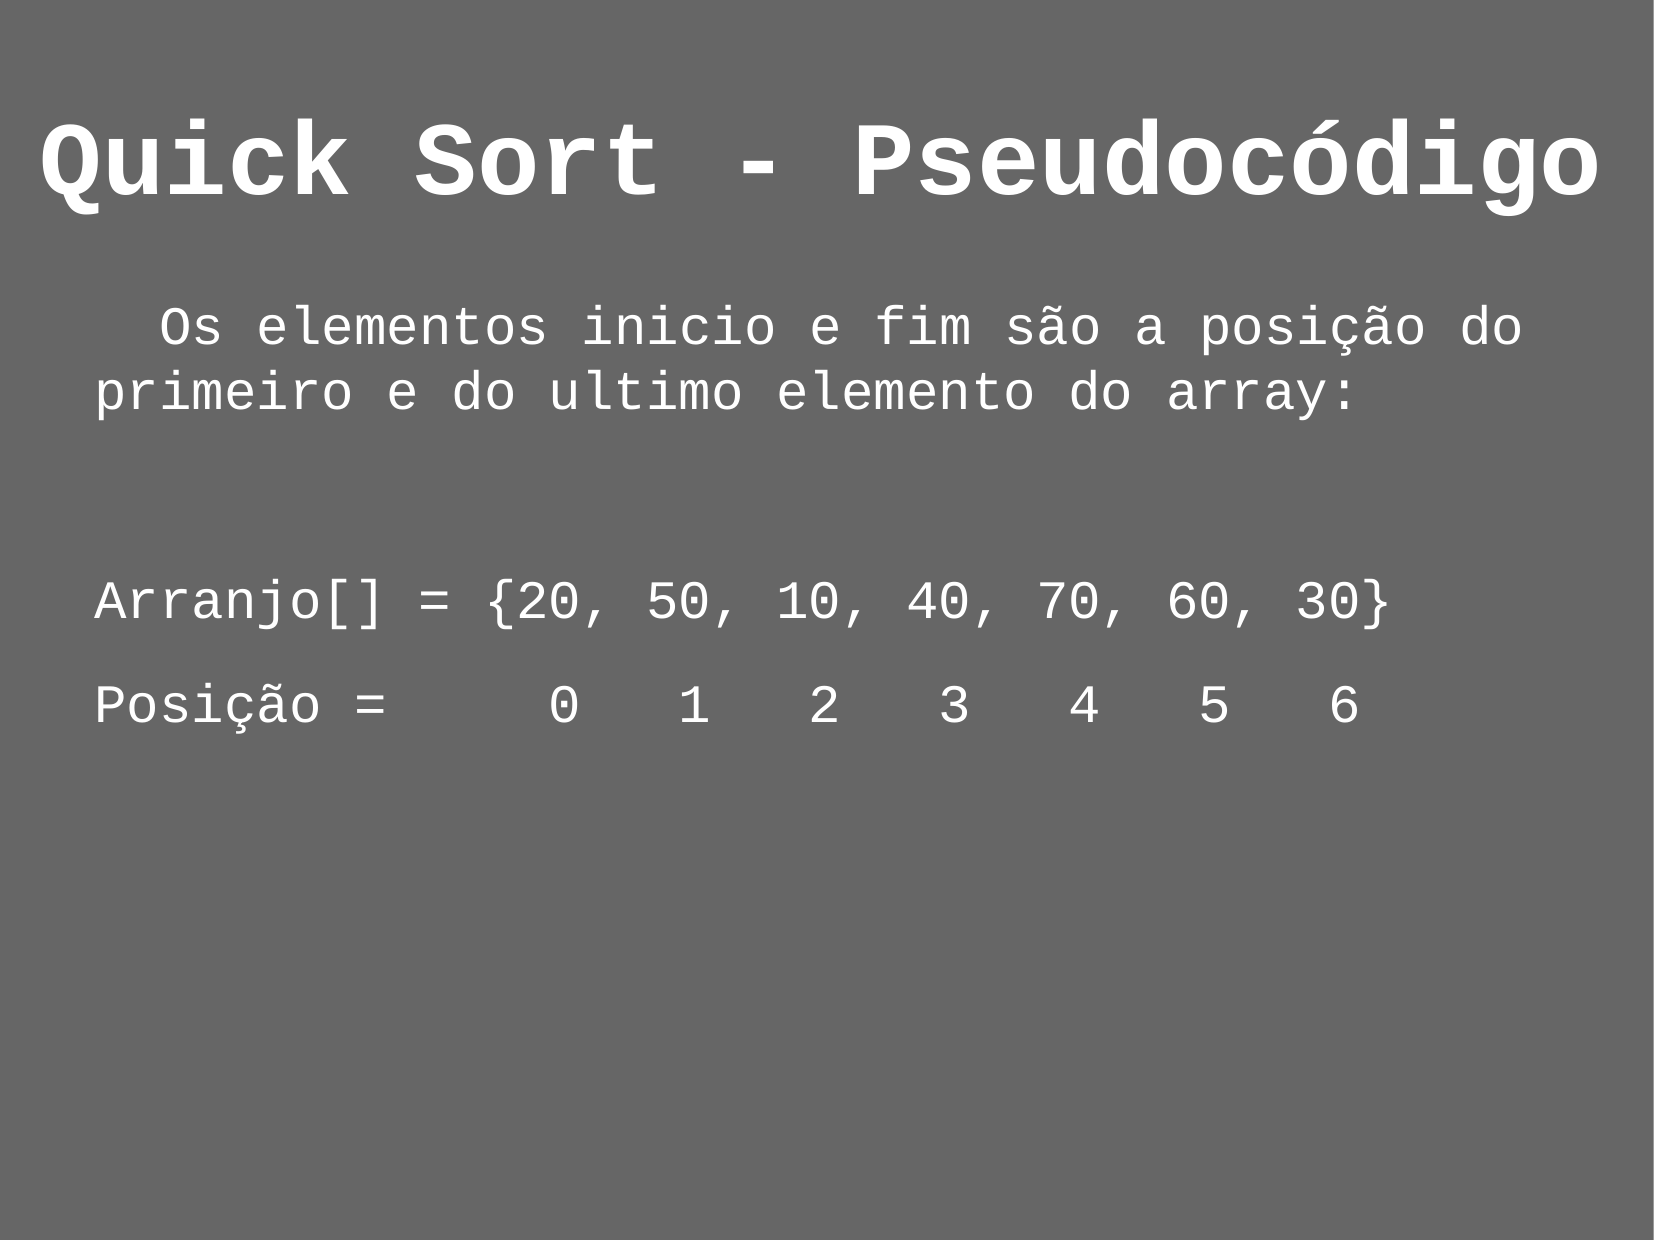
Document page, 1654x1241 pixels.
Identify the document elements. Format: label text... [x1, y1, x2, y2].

text_box Os elementos inicio e fim são a posição do primeiro e do ultimo elemento do array: Arranjo[] = {20, 50, 10, 40, 70, 60, 30} Posição = 0 1 2 3 4 5 6 [23, 290, 1618, 1099]
text_box Quick Sort - Pseudocódigo [1498, 148, 1519, 183]
text_box Quick Sort - Pseudocódigo [23, 90, 1618, 216]
